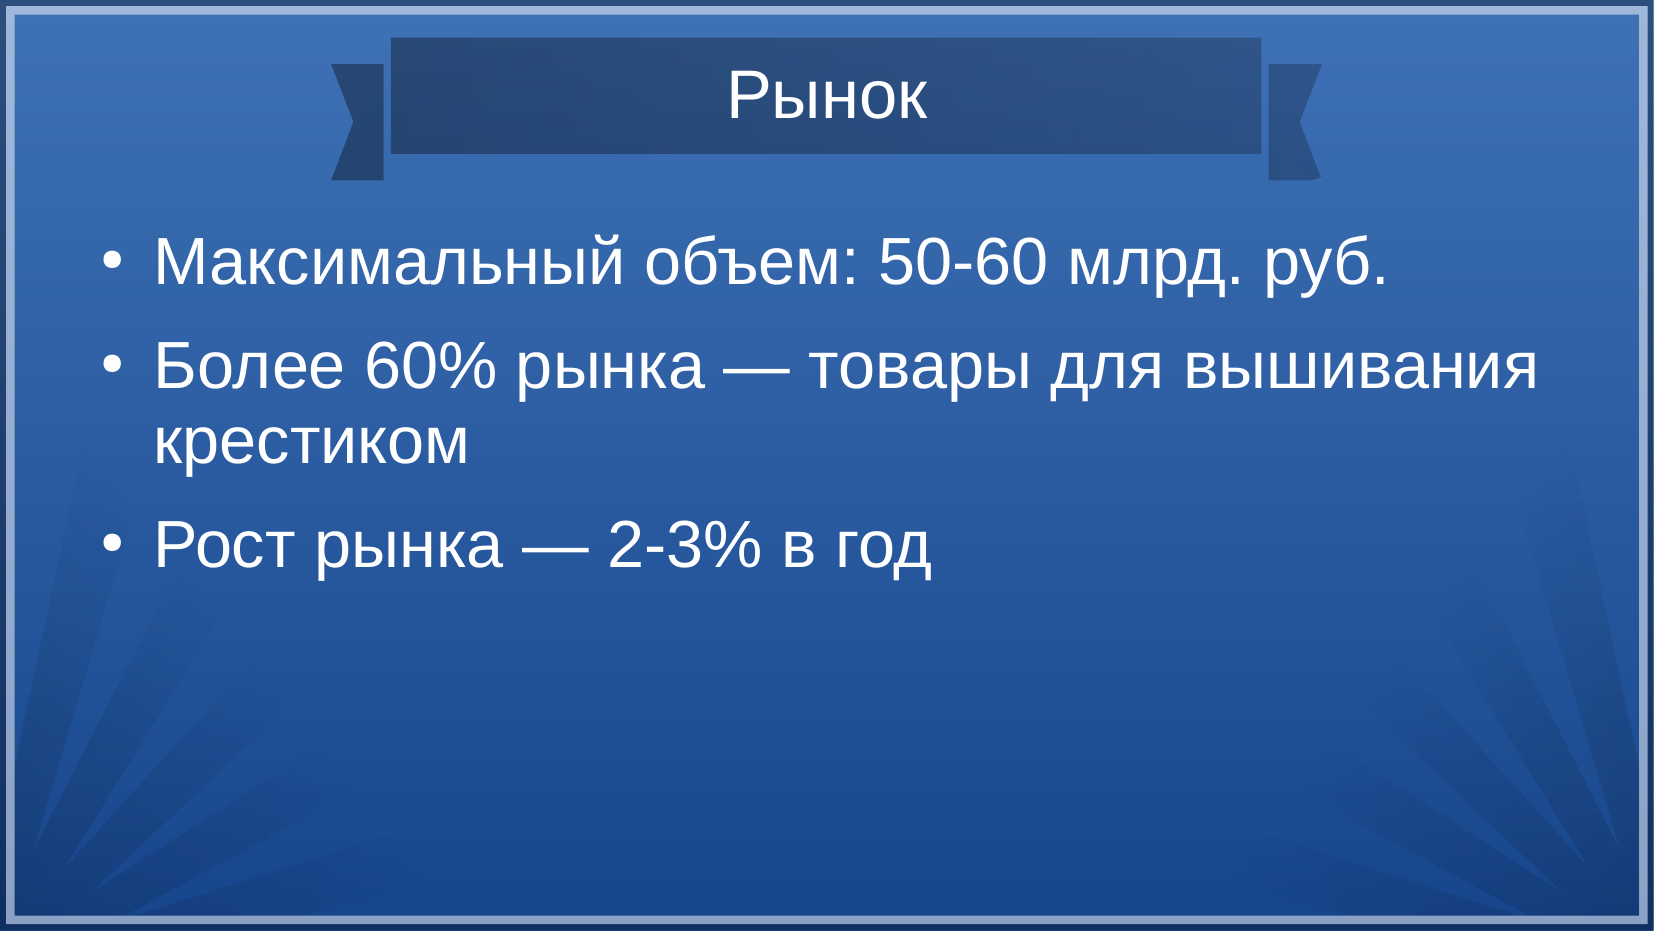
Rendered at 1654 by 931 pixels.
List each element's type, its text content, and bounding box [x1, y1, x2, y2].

list Максимальный объем: 50-60 млрд. руб. Более 60% рынка — товары для вышивания крестиком Рост рынка — 2-3% в год [82, 224, 1571, 848]
title Рынок [389, 35, 1264, 154]
